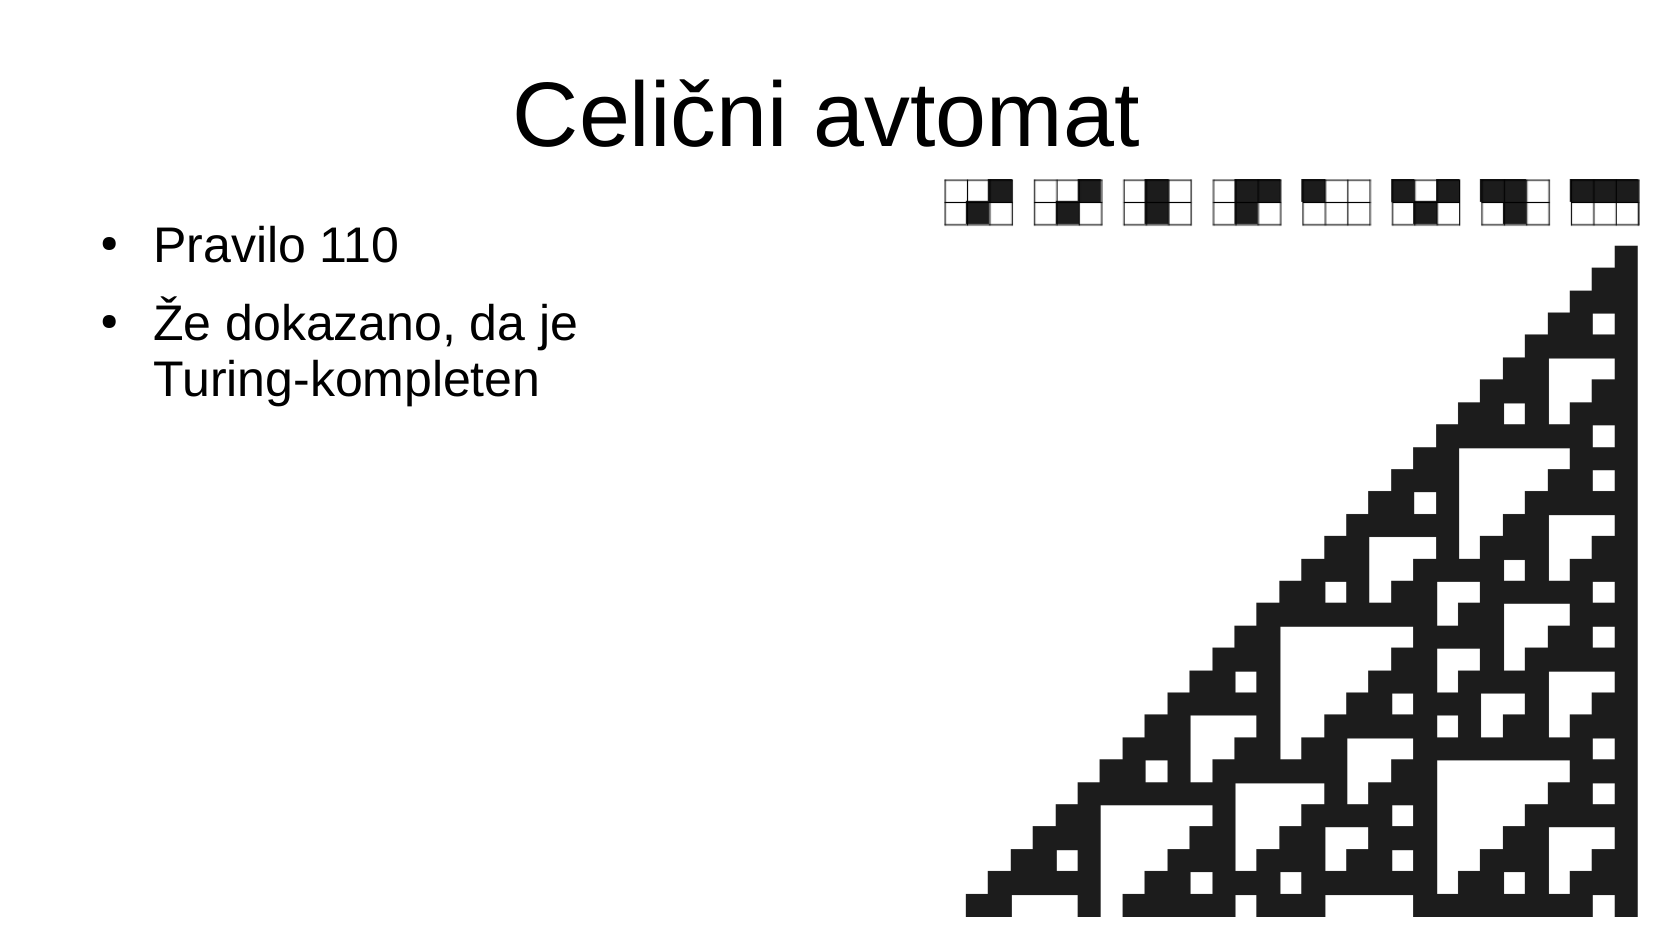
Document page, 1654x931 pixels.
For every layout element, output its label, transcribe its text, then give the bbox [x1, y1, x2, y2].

list Pravilo 110 Že dokazano, da je Turing-kompleten [82, 217, 944, 758]
title Celični avtomat [82, 37, 1571, 193]
picture [944, 179, 1640, 917]
